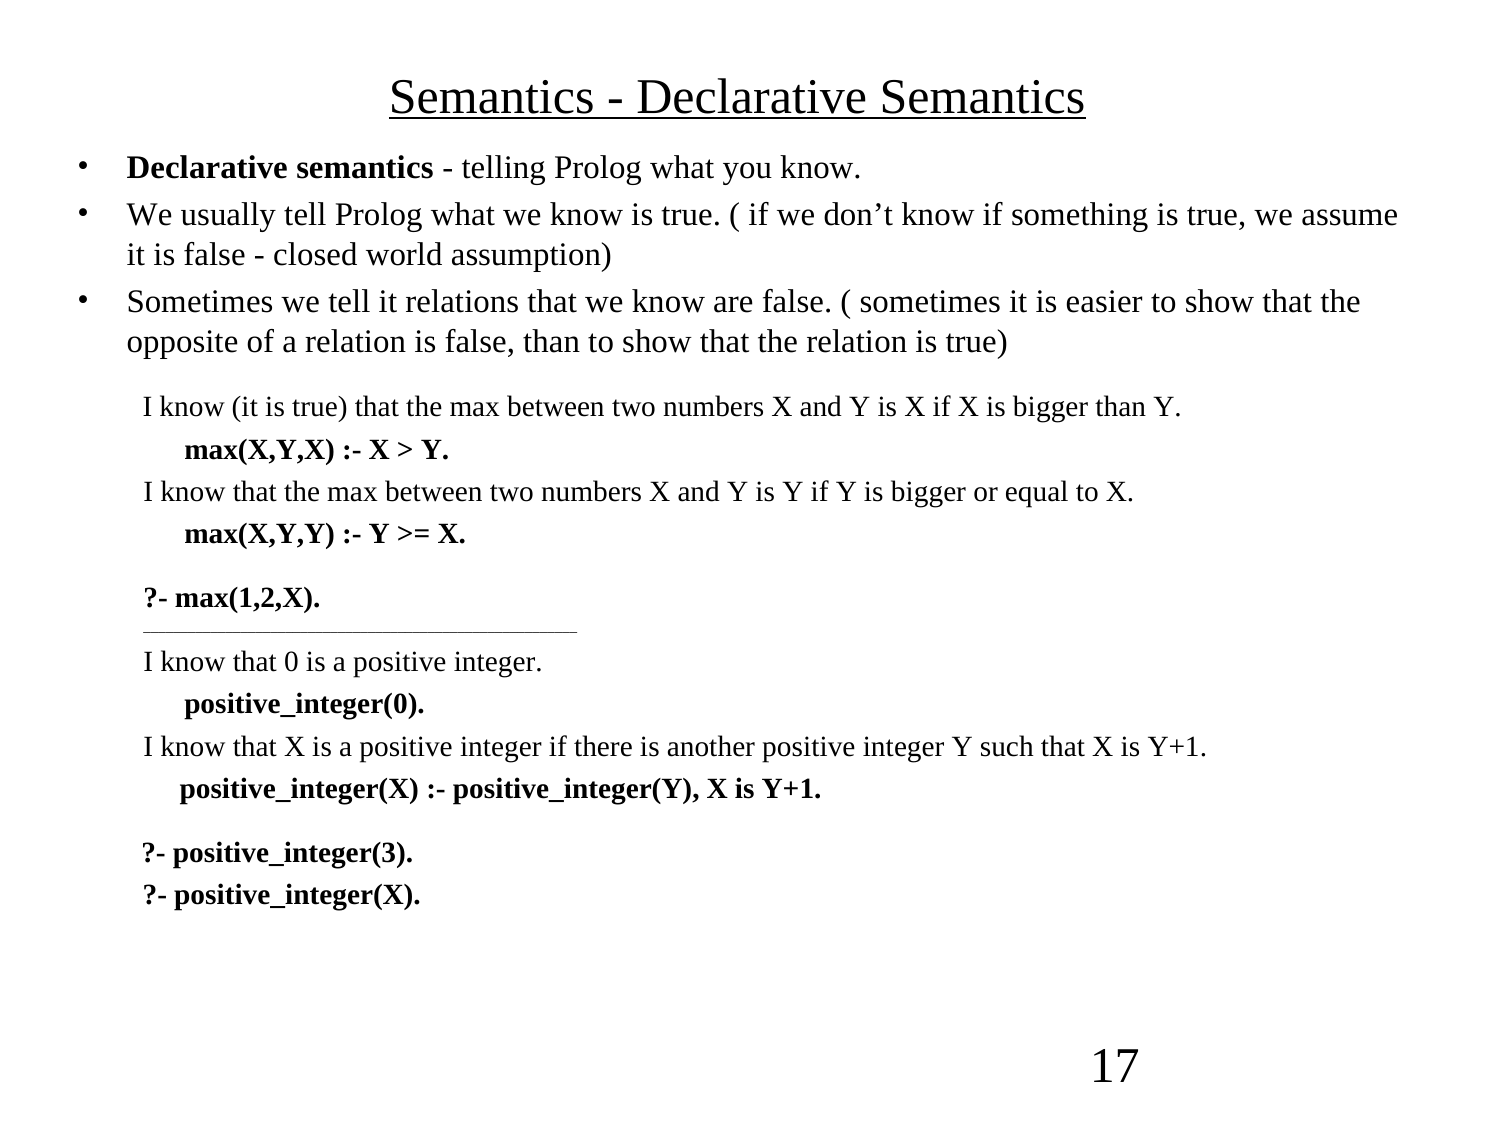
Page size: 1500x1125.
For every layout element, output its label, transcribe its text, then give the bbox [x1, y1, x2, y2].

list Declarative semantics - telling Prolog what you know. We usually tell Prolog what we know is true. ( if we don’t know if something is true, we assume it is false - closed world assumption) Sometimes we tell it relations that we know are false. ( sometimes it is easier to show that the opposite of a relation is false, than to show that the relation is true) I know (it is true) that the max between two numbers X and Y is X if X is bigger than Y. max(X,Y,X) :- X > Y. I know that the max between two numbers X and Y is Y if Y is bigger or equal to X. max(X,Y,Y) :- Y >= X. ?- max(1,2,X). __________________________________________________________ I know that 0 is a positive integer. positive_integer(0). I know that X is a positive integer if there is another positive integer Y such that X is Y+1. positive_integer(X) :- positive_integer(Y), X is Y+1. ?- positive_integer(3). ?- positive_integer(X). [62, 137, 1438, 925]
title Semantics - Declarative Semantics [99, 24, 1375, 137]
